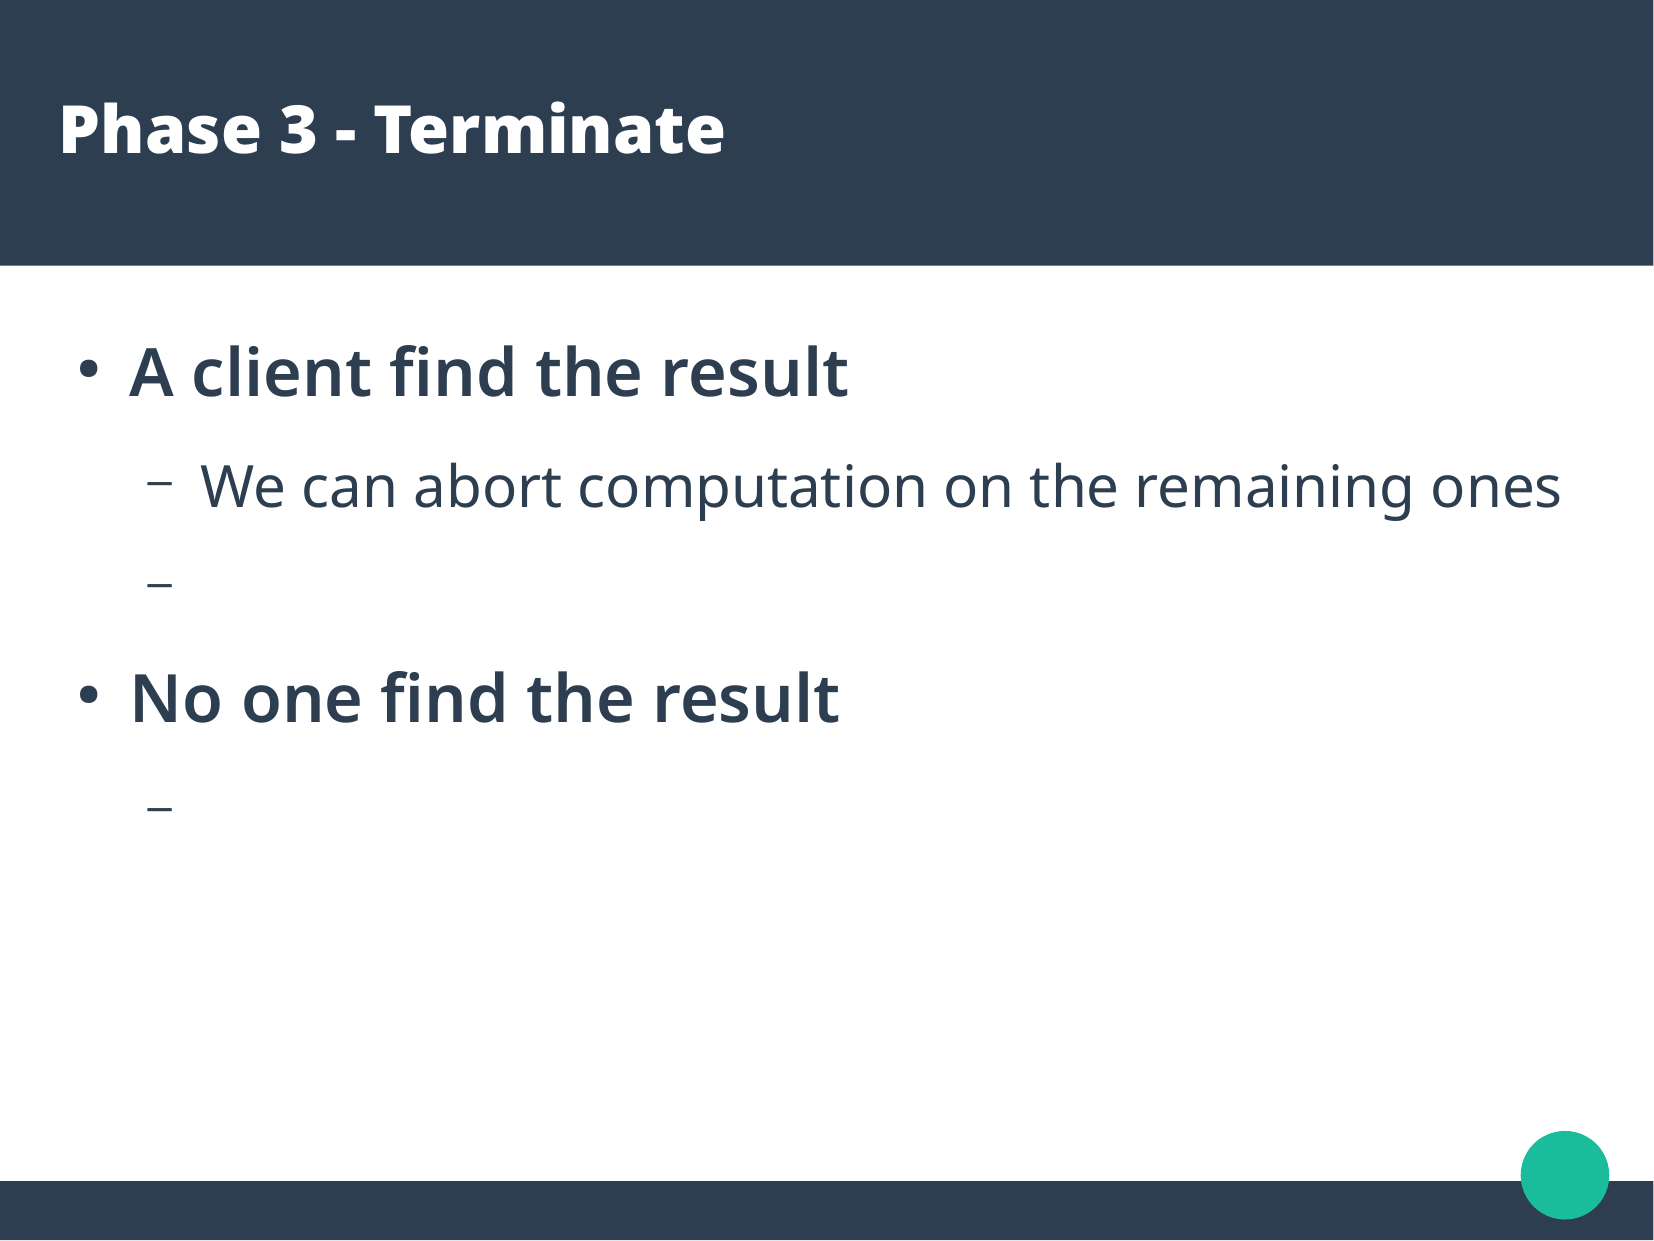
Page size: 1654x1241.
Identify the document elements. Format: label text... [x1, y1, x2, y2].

list A client find the result We can abort computation on the remaining ones No one find the result [59, 324, 1595, 1152]
title Phase 3 - Terminate [59, 49, 1595, 207]
